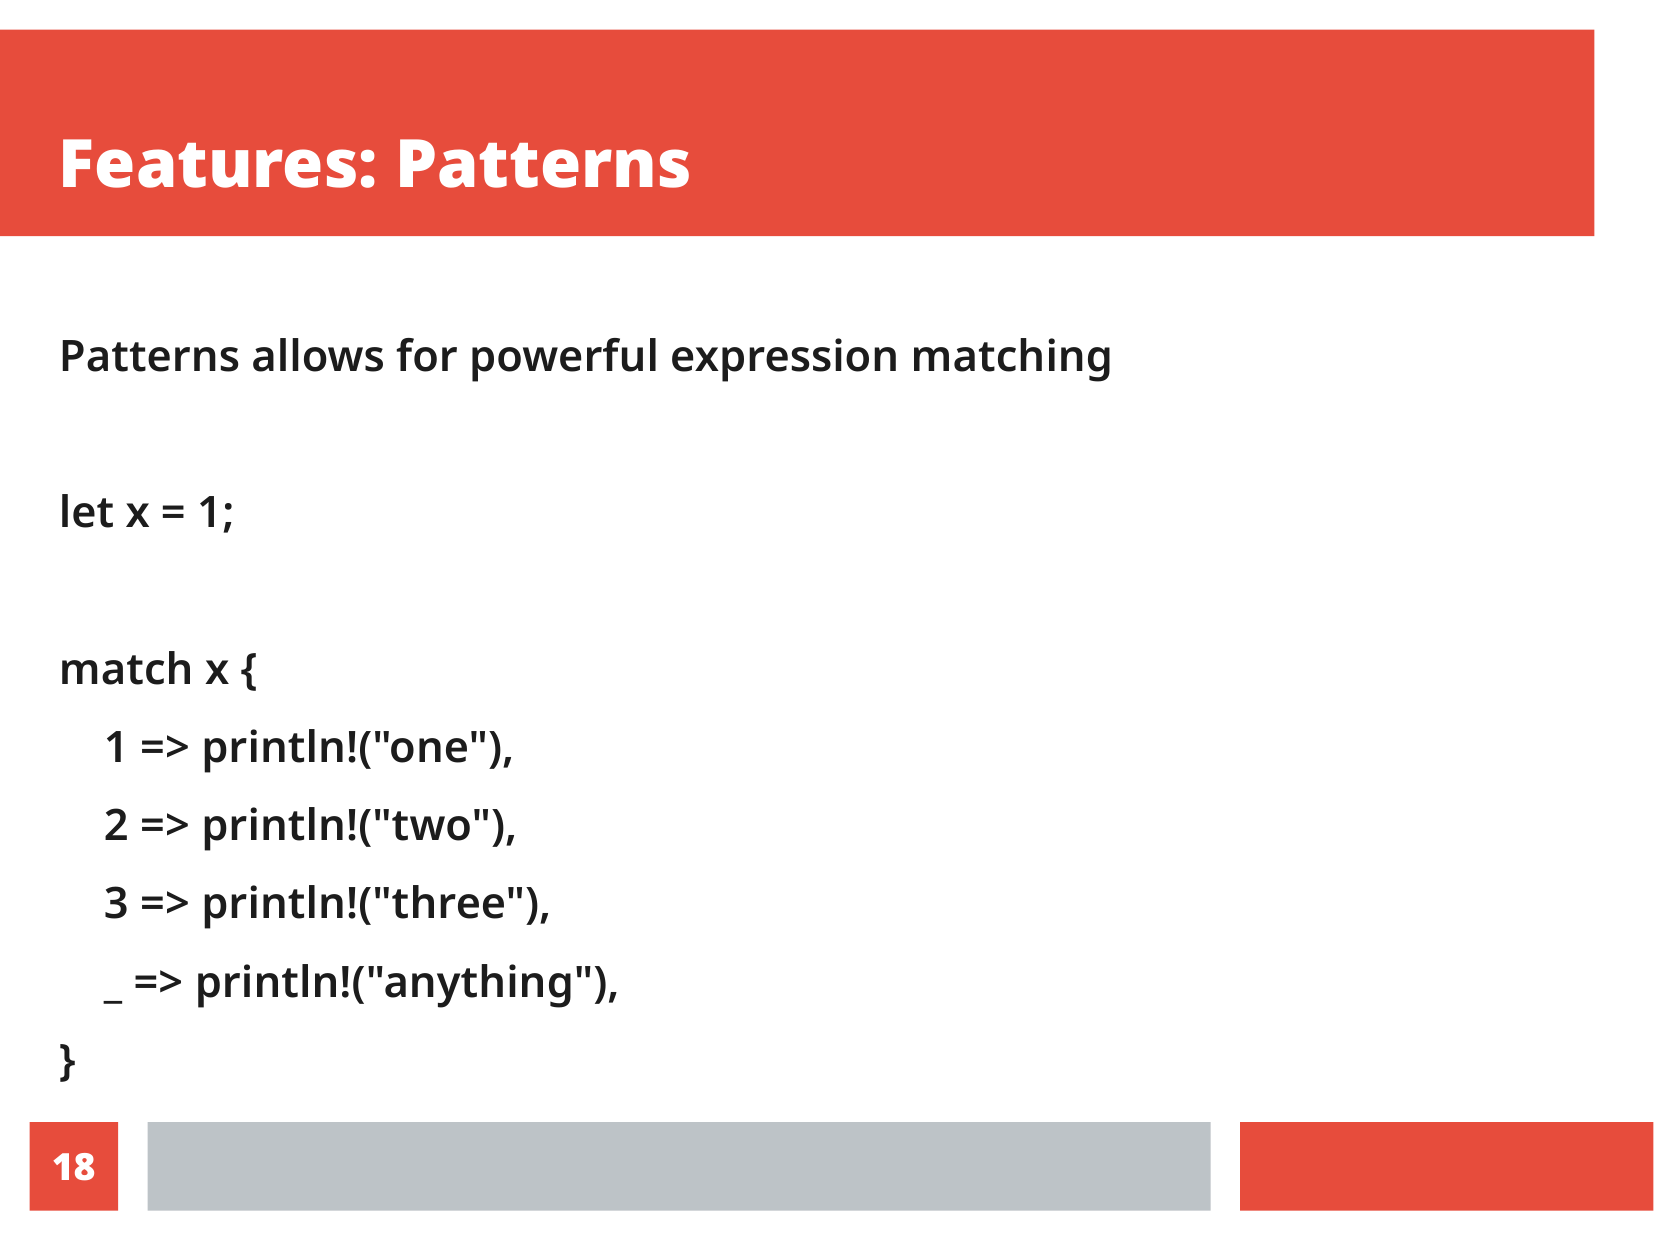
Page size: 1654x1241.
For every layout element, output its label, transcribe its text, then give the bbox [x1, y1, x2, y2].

title Features: Patterns [59, 59, 1595, 207]
list Patterns allows for powerful expression matching let x = 1; match x { 1 => println!("one"), 2 => println!("two"), 3 => println!("three"), _ => println!("anything"), } [59, 324, 1565, 1093]
